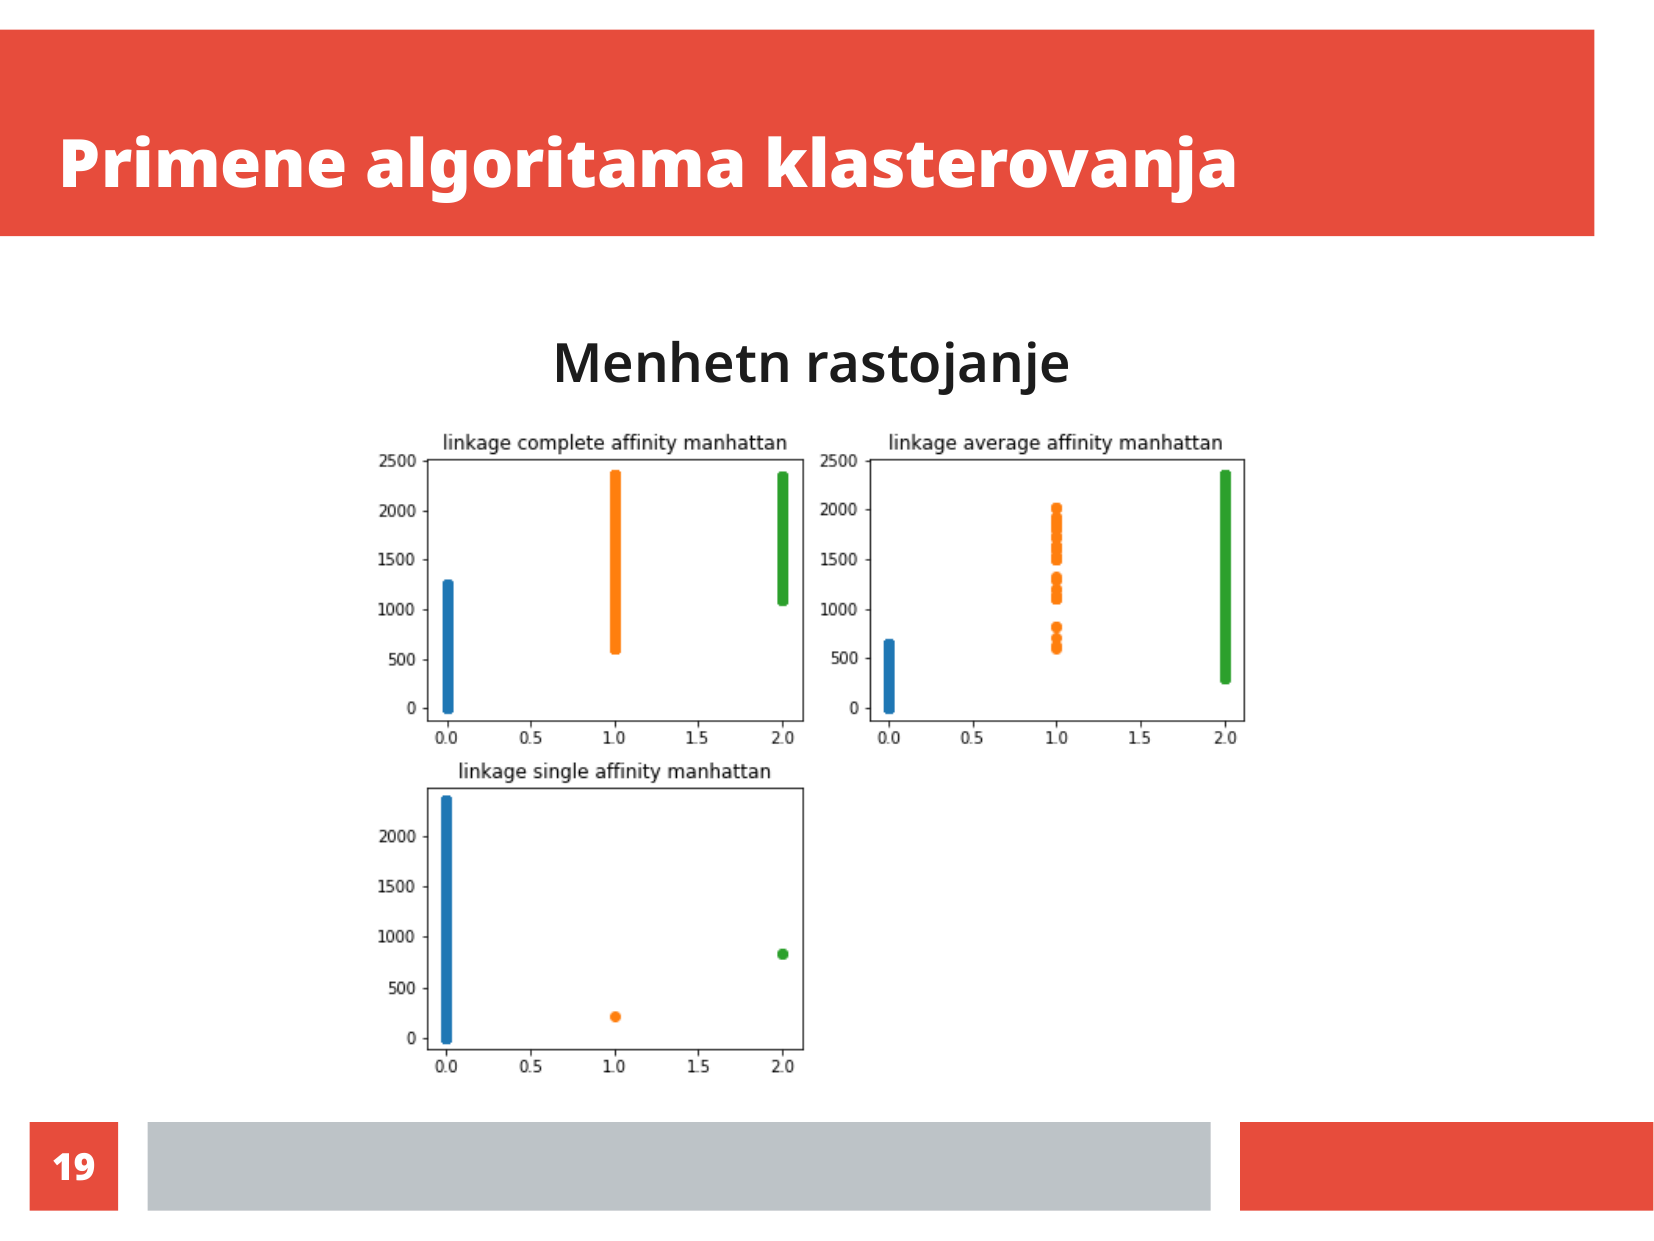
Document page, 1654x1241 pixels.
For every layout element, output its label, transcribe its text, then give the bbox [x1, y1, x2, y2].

title Primene algoritama klasterovanja [59, 59, 1595, 207]
list Menhetn rastojanje [59, 324, 1565, 1093]
picture [360, 417, 1261, 1093]
